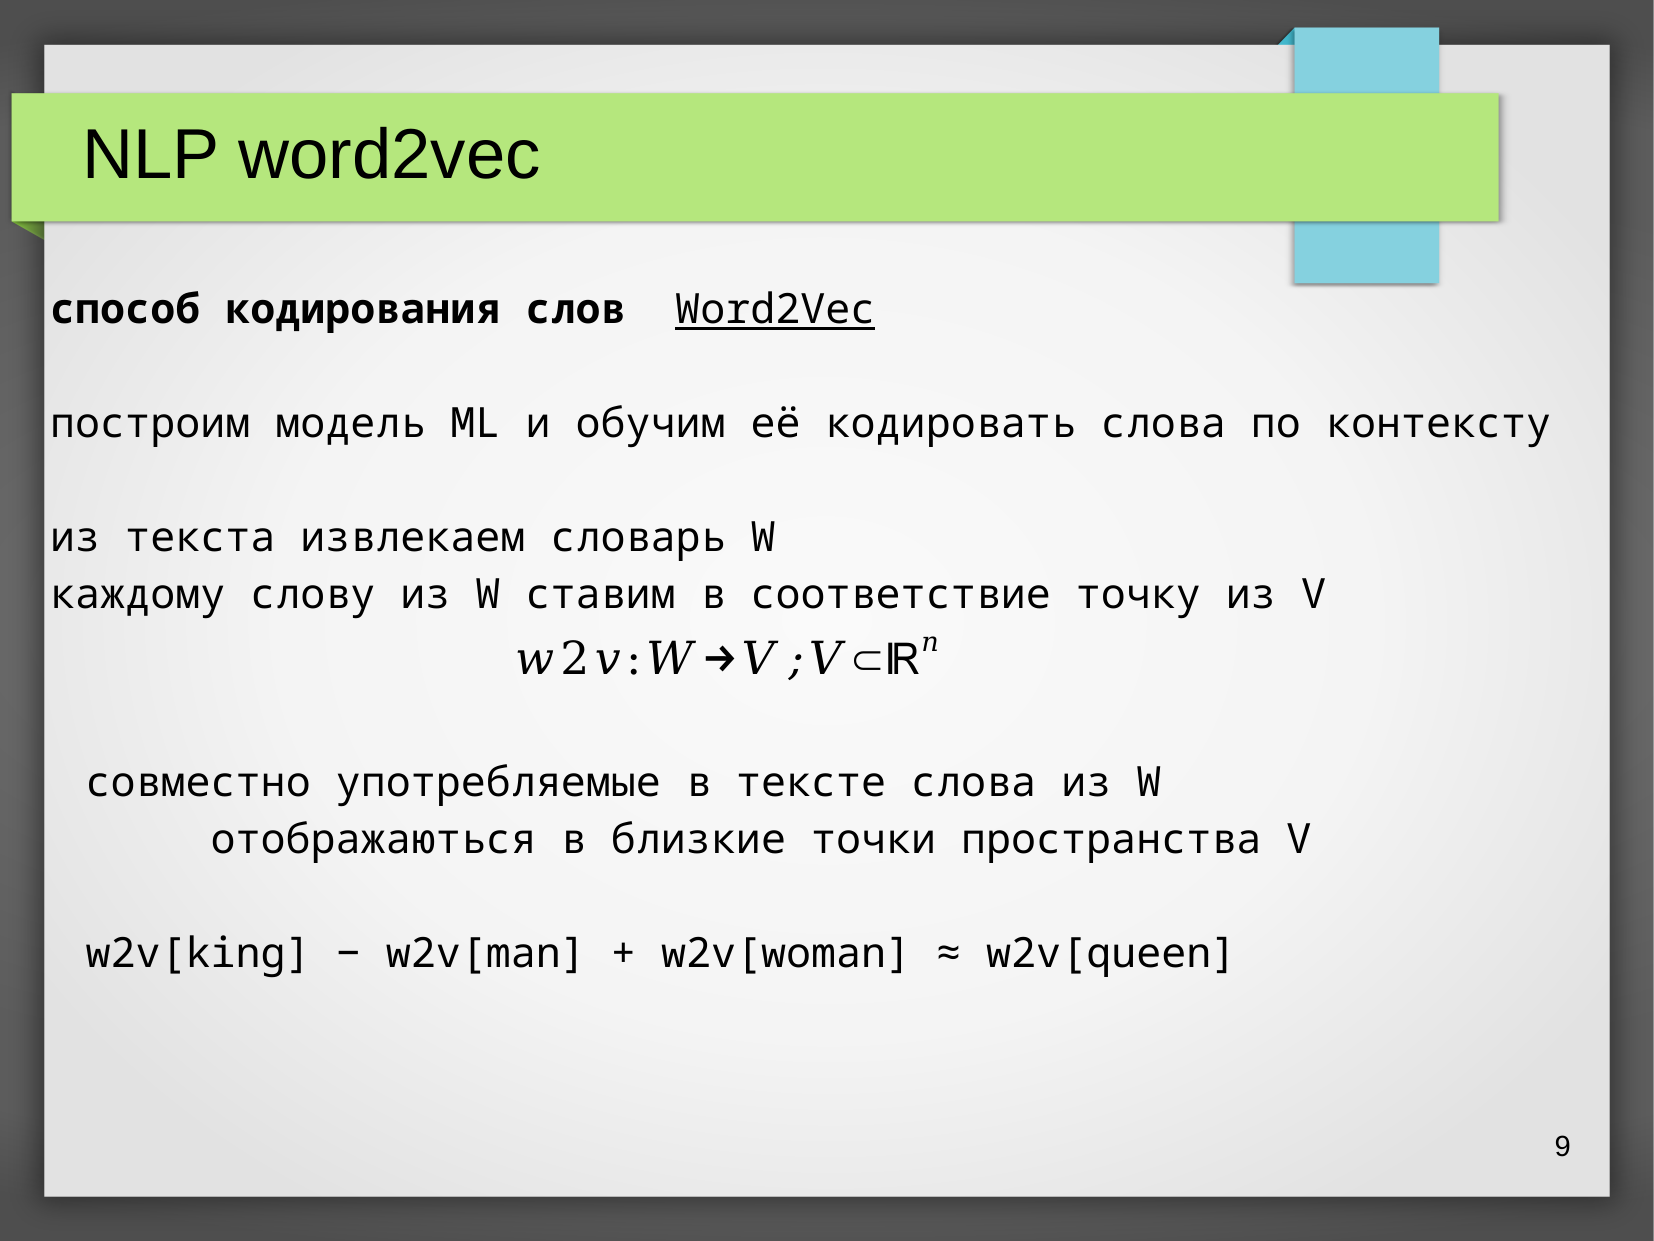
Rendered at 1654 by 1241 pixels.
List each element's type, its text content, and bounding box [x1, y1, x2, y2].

text_box способ кодирования слов Word2Vec построим модель ML и обучим её кодировать слова по контексту из текста извлекаем словарь W каждому слову из W ставим в соответствие точку из V [35, 271, 1607, 626]
picture [0, 0, 1654, 1241]
title NLP word2vec [82, 113, 1406, 194]
chart [508, 625, 945, 685]
text_box совместно употребляемые в тексте слова из W отображаються в близкие точки пространства V w2v[king] − w2v[man] + w2v[woman] ≈ w2v[queen] [70, 744, 1441, 981]
